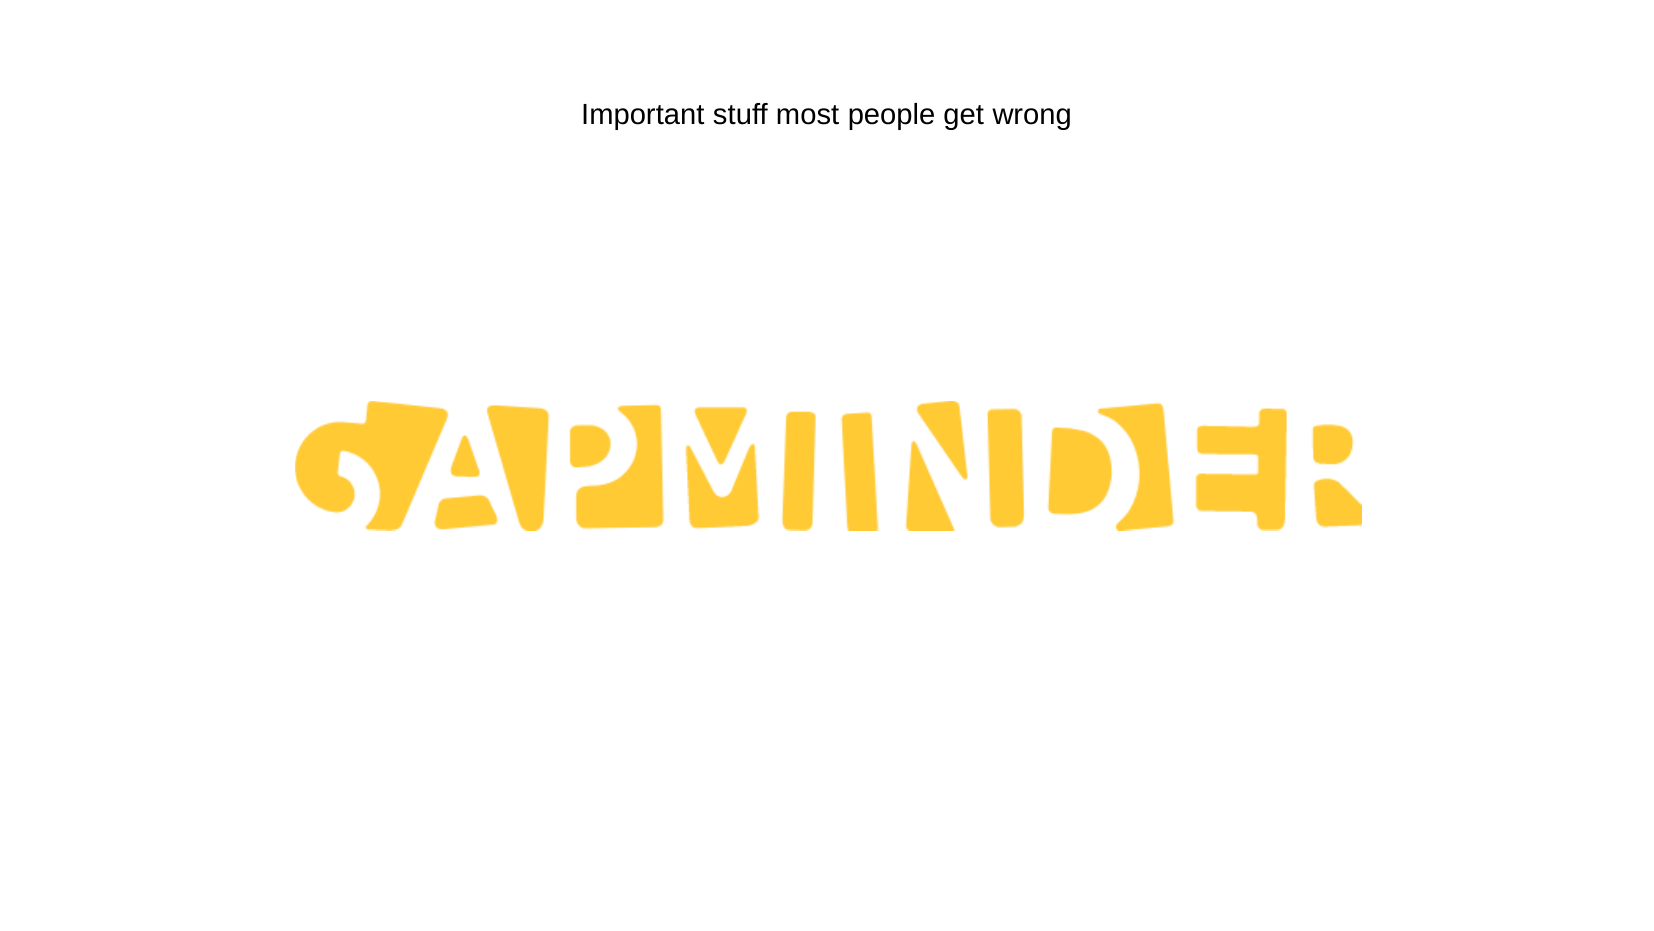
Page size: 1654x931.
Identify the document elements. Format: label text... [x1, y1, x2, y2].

title Important stuff most people get wrong [82, 37, 1571, 193]
picture [295, 401, 1362, 531]
